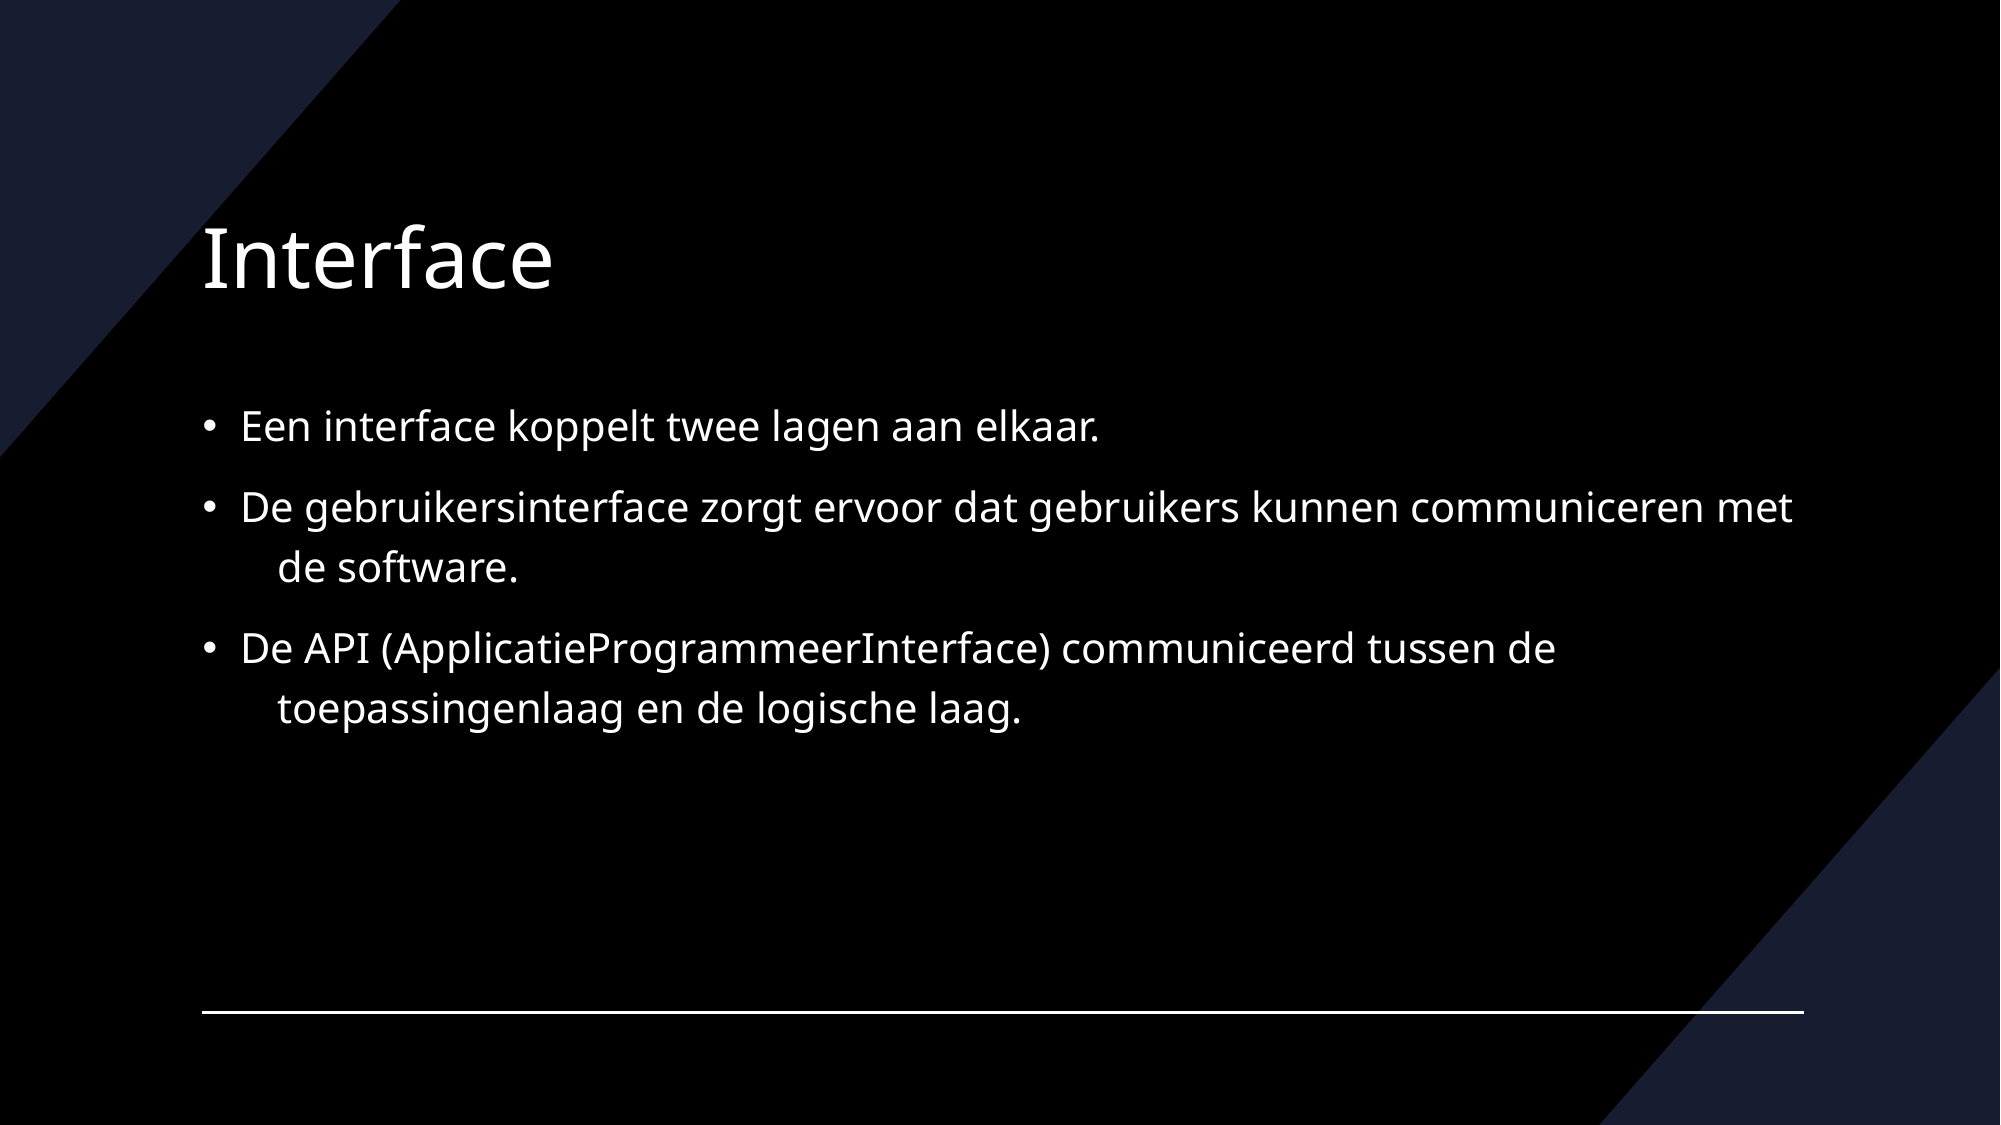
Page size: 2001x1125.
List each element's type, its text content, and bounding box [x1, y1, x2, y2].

title Interface [187, 143, 1813, 367]
list Een interface koppelt twee lagen aan elkaar. De gebruikersinterface zorgt ervoor dat gebruikers kunnen communiceren met de software. De API (ApplicatieProgrammeerInterface) communiceerd tussen de toepassingenlaag en de logische laag. [187, 382, 1813, 968]
